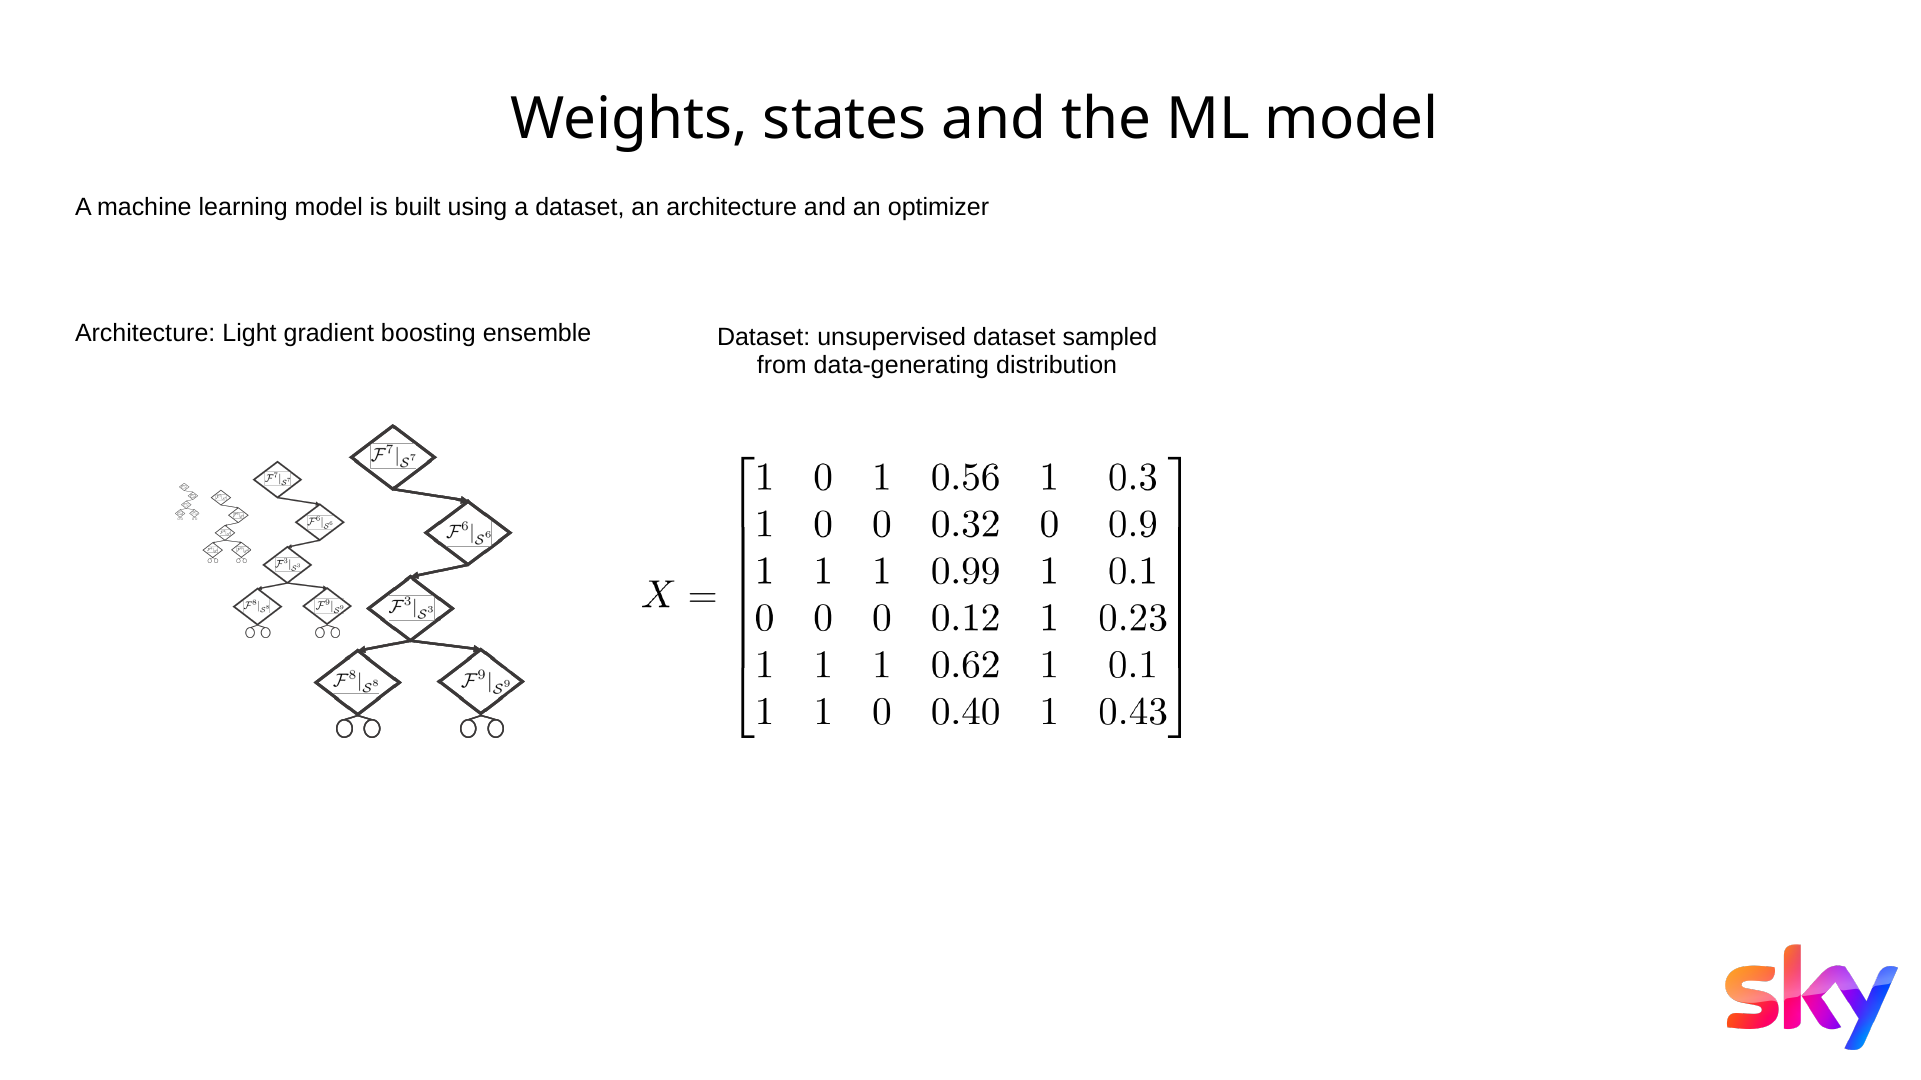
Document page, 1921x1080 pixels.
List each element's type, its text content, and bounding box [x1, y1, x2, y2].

picture [1725, 944, 1898, 1051]
picture [637, 450, 1199, 750]
subtitle A machine learning model is built using a dataset, an architecture and an optimizer [75, 150, 1876, 263]
title Weights, states and the ML model [112, 38, 1837, 151]
text_box Dataset: unsupervised dataset sampled from data-generating distribution [712, 280, 1163, 394]
picture [173, 412, 526, 738]
text_box Architecture: Light gradient boosting ensemble [75, 262, 751, 376]
